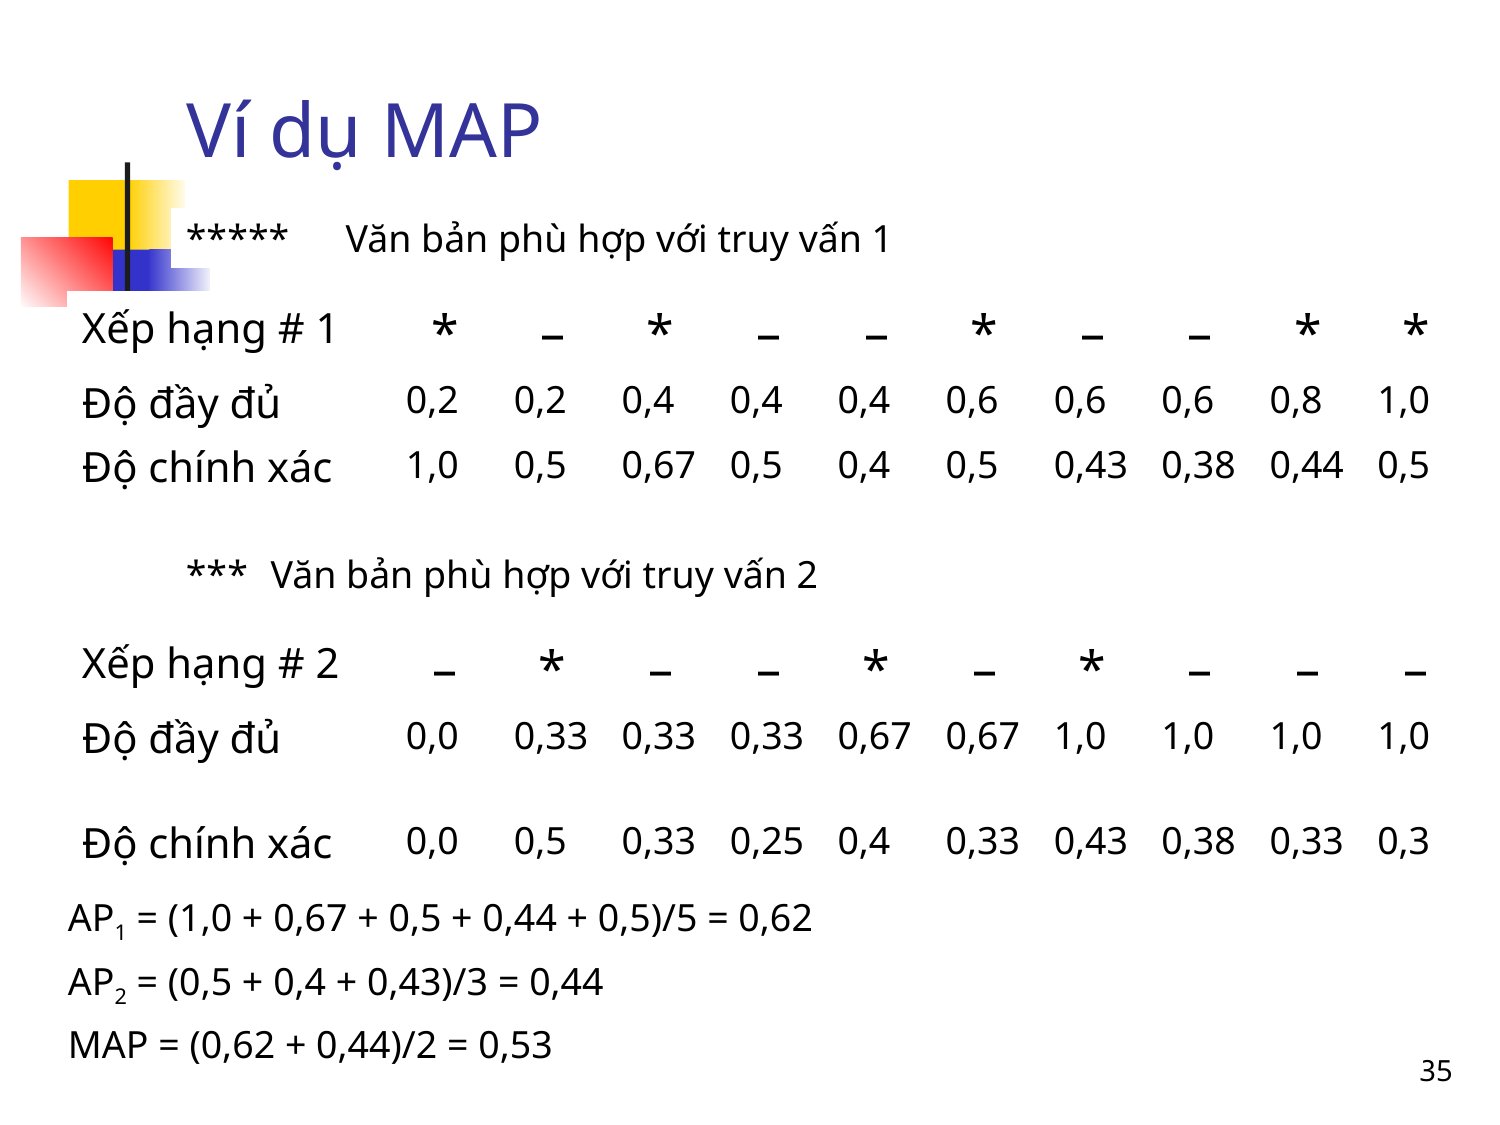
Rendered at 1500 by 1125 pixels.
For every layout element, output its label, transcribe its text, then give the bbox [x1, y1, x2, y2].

table_header * [1362, 291, 1470, 366]
table_header – [1146, 291, 1255, 366]
table_cell Độ đầy đủ [67, 366, 391, 431]
table_header * [1255, 291, 1362, 366]
table_cell 0,2 [499, 366, 607, 431]
table_cell 0,33 [607, 807, 715, 886]
table_cell 0,2 [391, 366, 499, 431]
table_header – [1362, 627, 1470, 702]
text_box AP1 = (1,0 + 0,67 + 0,5 + 0,44 + 0,5)/5 = 0,62 AP2 = (0,5 + 0,4 + 0,43)/3 = 0,44 MAP = (0,62 + 0,44)/2 = 0,53 [53, 886, 1424, 1074]
table_cell 0,4 [715, 366, 823, 431]
table_cell 1,0 [1039, 702, 1146, 807]
table_cell 0,67 [607, 431, 715, 536]
table_cell 0,5 [931, 431, 1039, 536]
table_cell 1,0 [1146, 702, 1255, 807]
table_header * [1039, 627, 1146, 702]
table_header * [931, 291, 1039, 366]
table_cell 0,4 [823, 807, 931, 886]
table_cell 0,6 [931, 366, 1039, 431]
table_cell 0,5 [715, 431, 823, 536]
table_cell 1,0 [1362, 702, 1470, 807]
table_cell 0,33 [607, 702, 715, 807]
table_header – [1146, 627, 1255, 702]
table_cell 0,67 [931, 702, 1039, 807]
table_cell 0,33 [1255, 807, 1362, 886]
table_cell 1,0 [1362, 366, 1470, 431]
table_cell 0,3 [1362, 807, 1470, 912]
table_cell 0,6 [1146, 366, 1255, 431]
table_header – [715, 627, 823, 702]
table_header – [823, 291, 931, 366]
table_cell 0,5 [499, 431, 607, 536]
table_cell 0,38 [1146, 807, 1255, 886]
table_header – [607, 627, 715, 702]
table_cell 0,6 [1039, 366, 1146, 431]
table_header * [499, 627, 607, 702]
table_cell Độ đầy đủ [67, 702, 391, 807]
table_header – [391, 627, 499, 702]
table_header – [499, 291, 607, 366]
table_header – [1255, 627, 1362, 702]
table_cell 1,0 [1255, 702, 1362, 807]
table_cell 0,4 [823, 366, 931, 431]
table_cell 0,5 [1362, 431, 1470, 536]
table_cell 0,0 [391, 702, 499, 807]
table_cell 0,4 [823, 431, 931, 536]
text_box *** Văn bản phù hợp với truy vấn 2 [171, 543, 1317, 604]
table_cell 0,43 [1039, 807, 1146, 886]
table_header * [607, 291, 715, 366]
table_cell 0,8 [1255, 366, 1362, 431]
table_header Xếp hạng # 1 [67, 291, 391, 366]
text_box ***** Văn bản phù hợp với truy vấn 1 [171, 207, 1317, 268]
table_cell 1,0 [391, 431, 499, 536]
table_header * [823, 627, 931, 702]
table_header – [931, 627, 1039, 702]
table_cell 0,4 [607, 366, 715, 431]
table_cell 0,33 [499, 702, 607, 807]
table_cell 0,44 [1255, 431, 1362, 536]
table_cell 0,0 [391, 807, 499, 886]
table_header Xếp hạng # 2 [67, 627, 391, 702]
table_cell 0,43 [1039, 431, 1146, 536]
table_cell 0,5 [499, 807, 607, 886]
table_header * [391, 291, 499, 366]
table_cell 0,38 [1146, 431, 1255, 536]
table_cell 0,67 [823, 702, 931, 807]
table_cell 0,33 [931, 807, 1039, 886]
table_cell 0,33 [715, 702, 823, 807]
slide_number <number> [1155, 1024, 1468, 1100]
table_header – [1039, 291, 1146, 366]
table_cell Độ chính xác [67, 807, 391, 886]
table_cell Độ chính xác [67, 431, 391, 536]
table_header – [715, 291, 823, 366]
table_cell 0,25 [715, 807, 823, 886]
title Ví dụ MAP [171, 78, 1462, 181]
